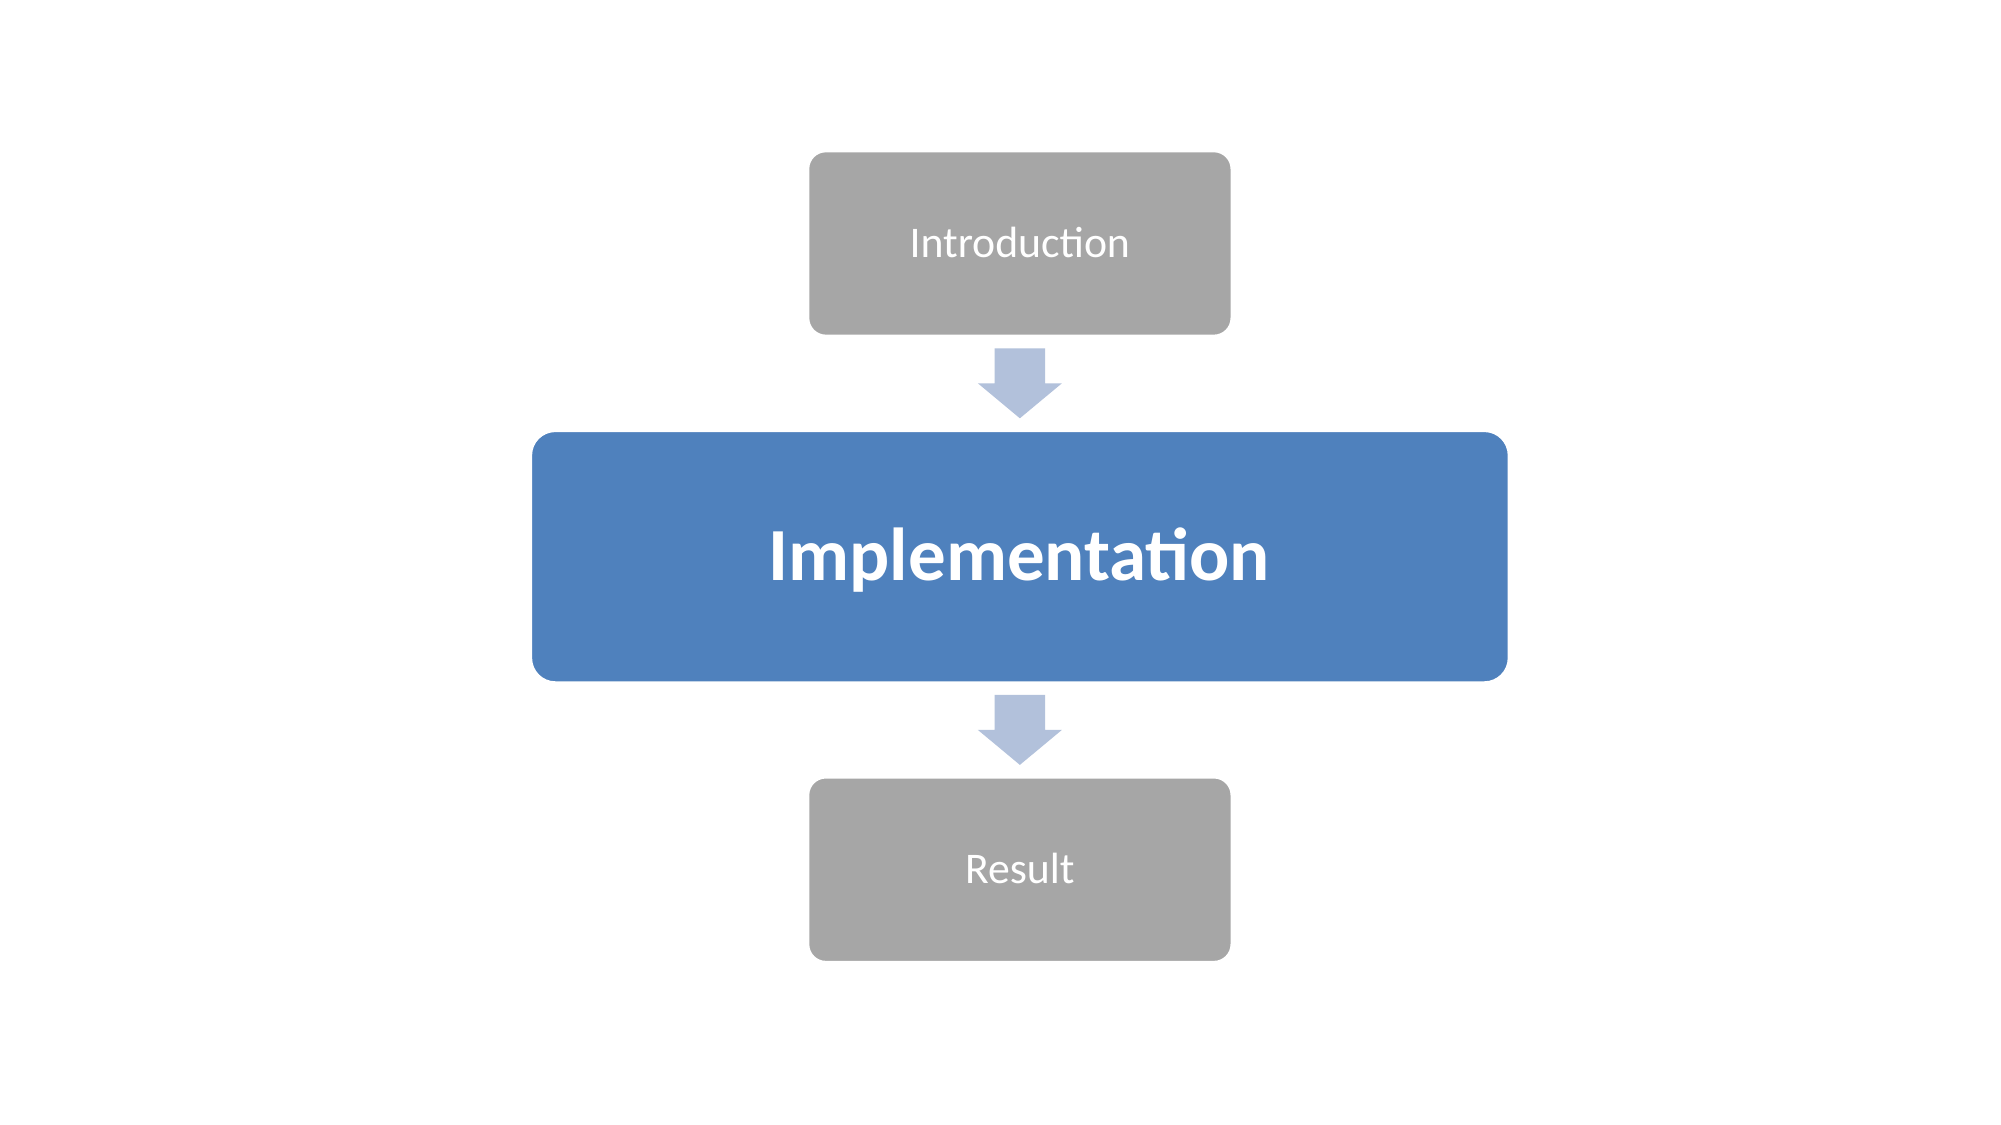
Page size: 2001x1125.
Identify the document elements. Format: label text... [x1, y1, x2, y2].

text_box Result [807, 776, 1233, 963]
text_box Introduction [807, 150, 1233, 337]
text_box [977, 348, 1062, 419]
text_box Implementation [530, 429, 1510, 684]
text_box [977, 694, 1062, 765]
